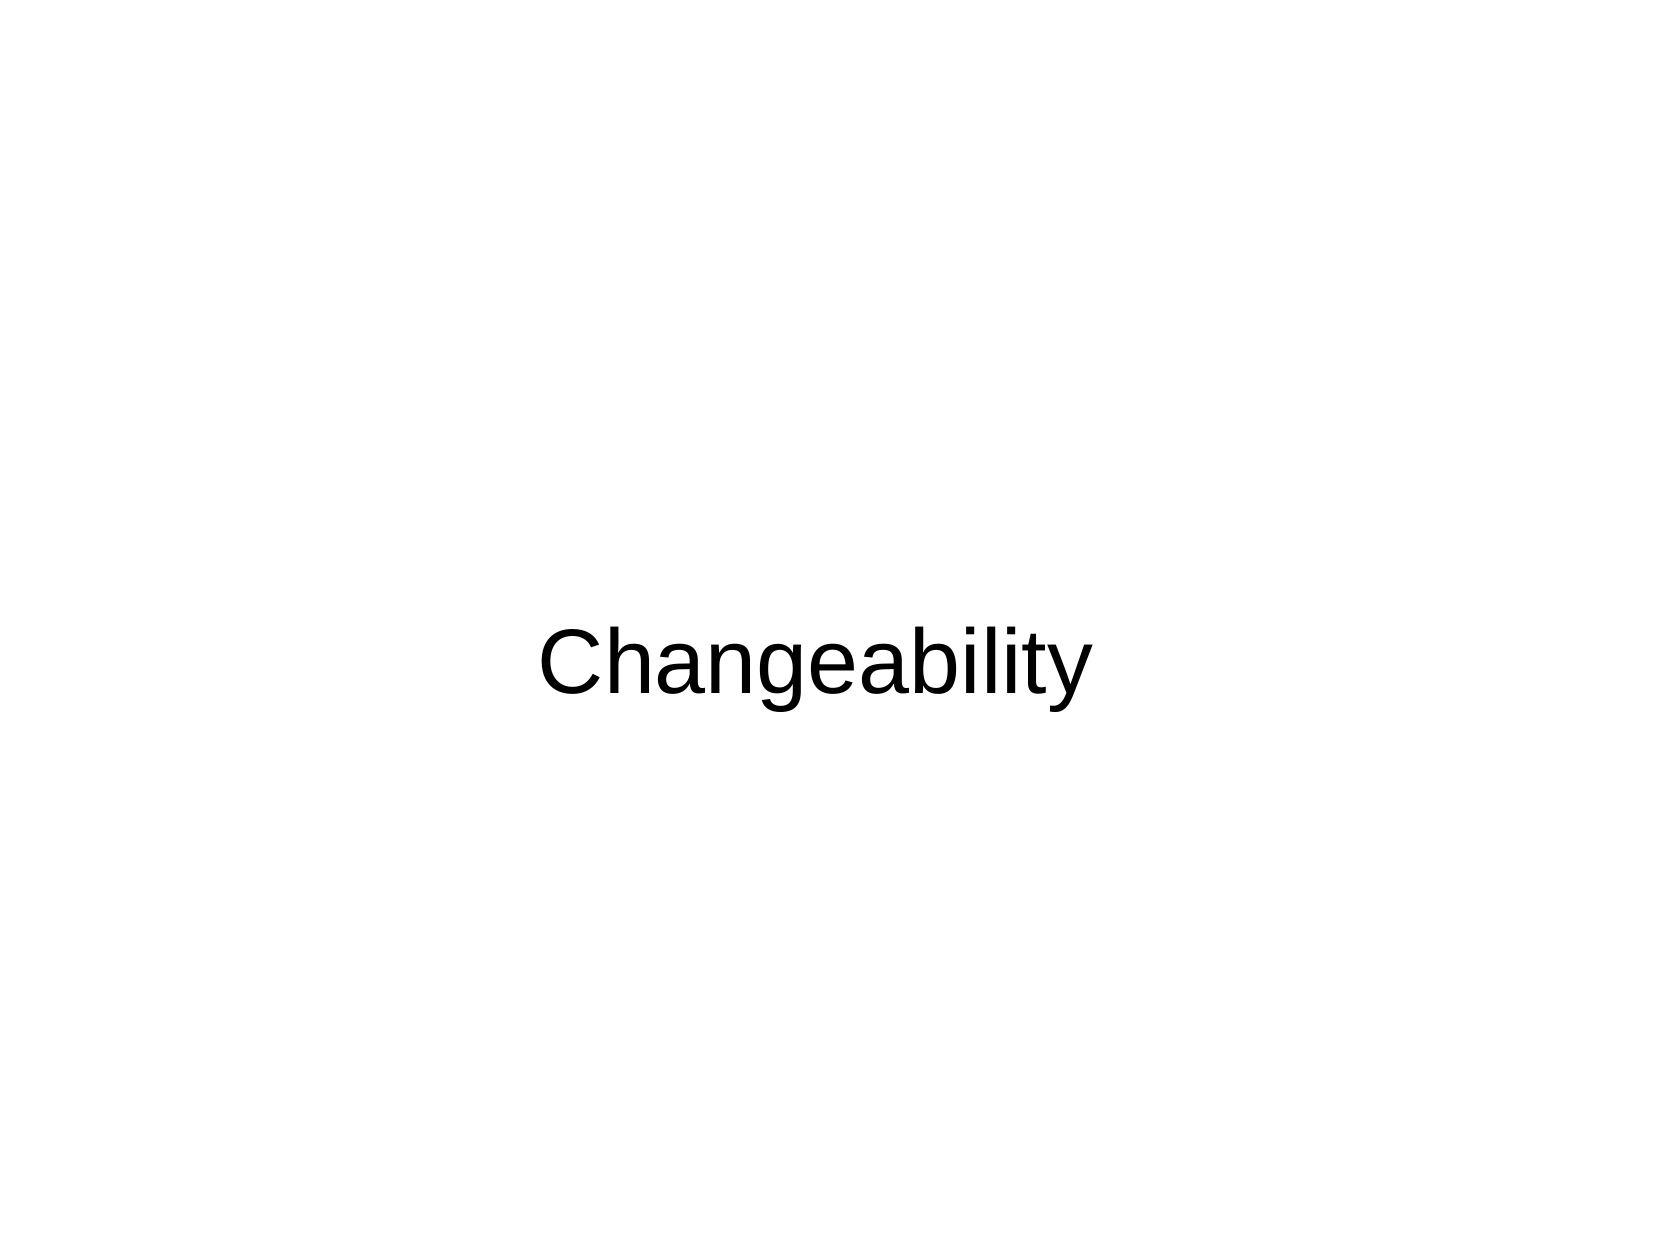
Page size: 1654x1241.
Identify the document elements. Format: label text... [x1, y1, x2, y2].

title Changeability [71, 557, 1561, 766]
